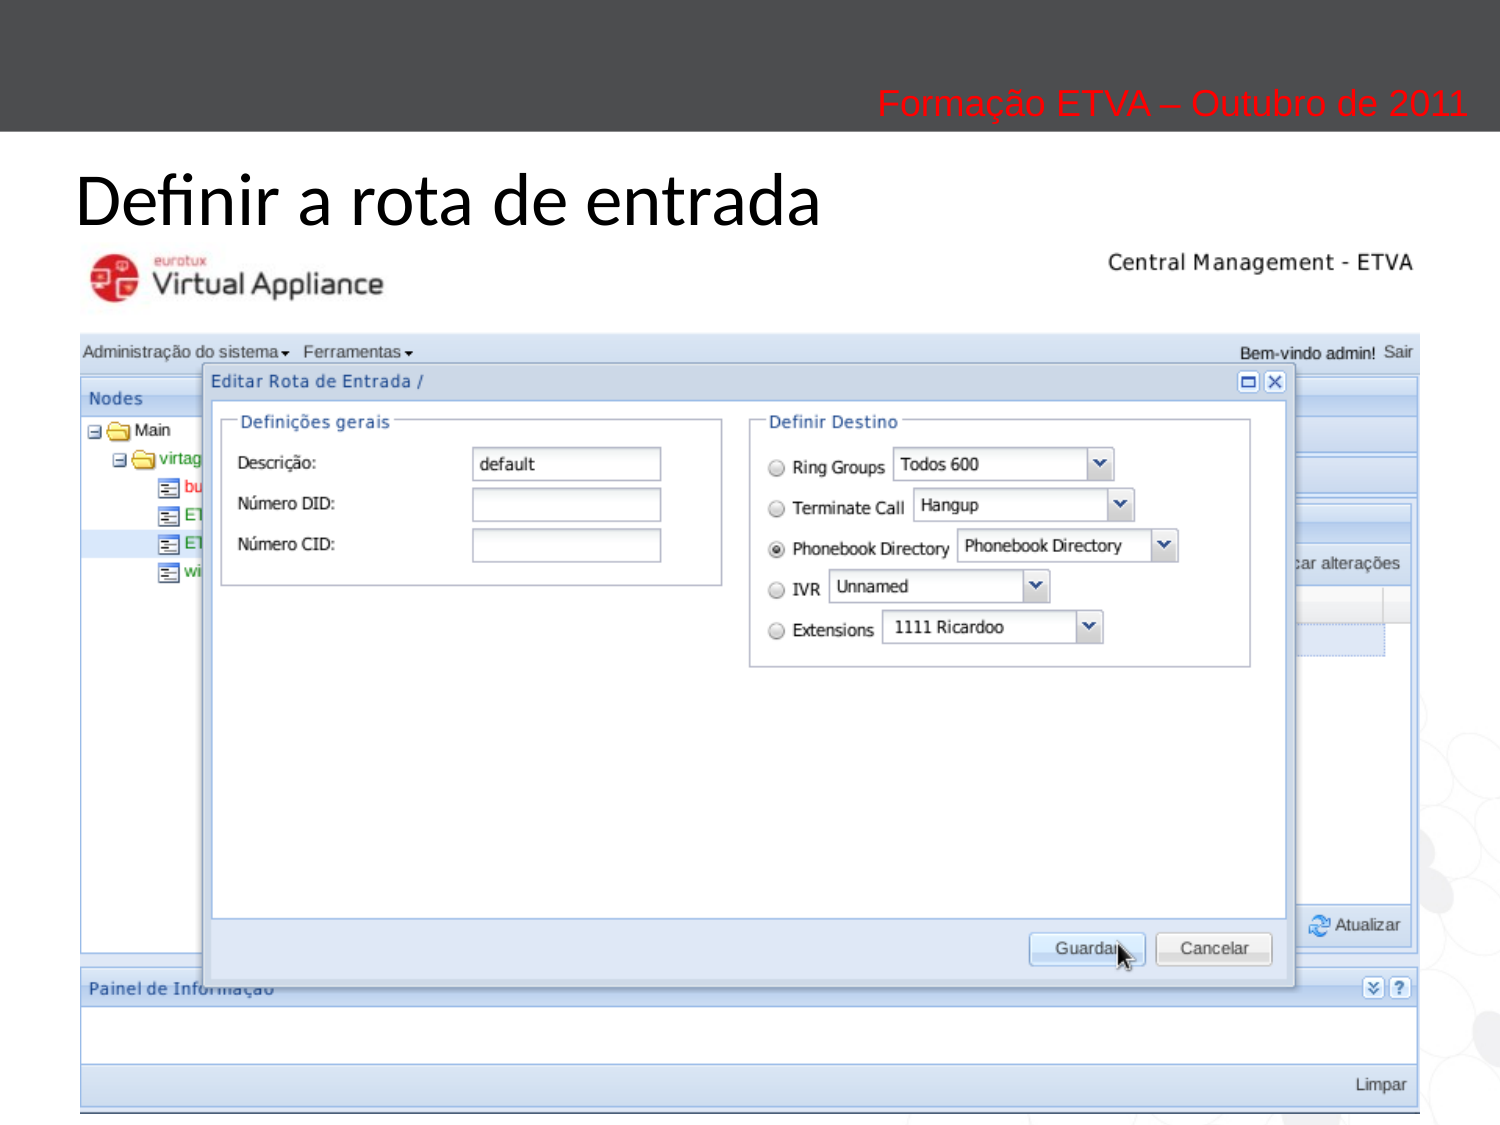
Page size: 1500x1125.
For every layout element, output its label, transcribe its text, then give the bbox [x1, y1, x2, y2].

title Definir a rota de entrada [75, 112, 1425, 301]
picture [0, 0, 1500, 1125]
